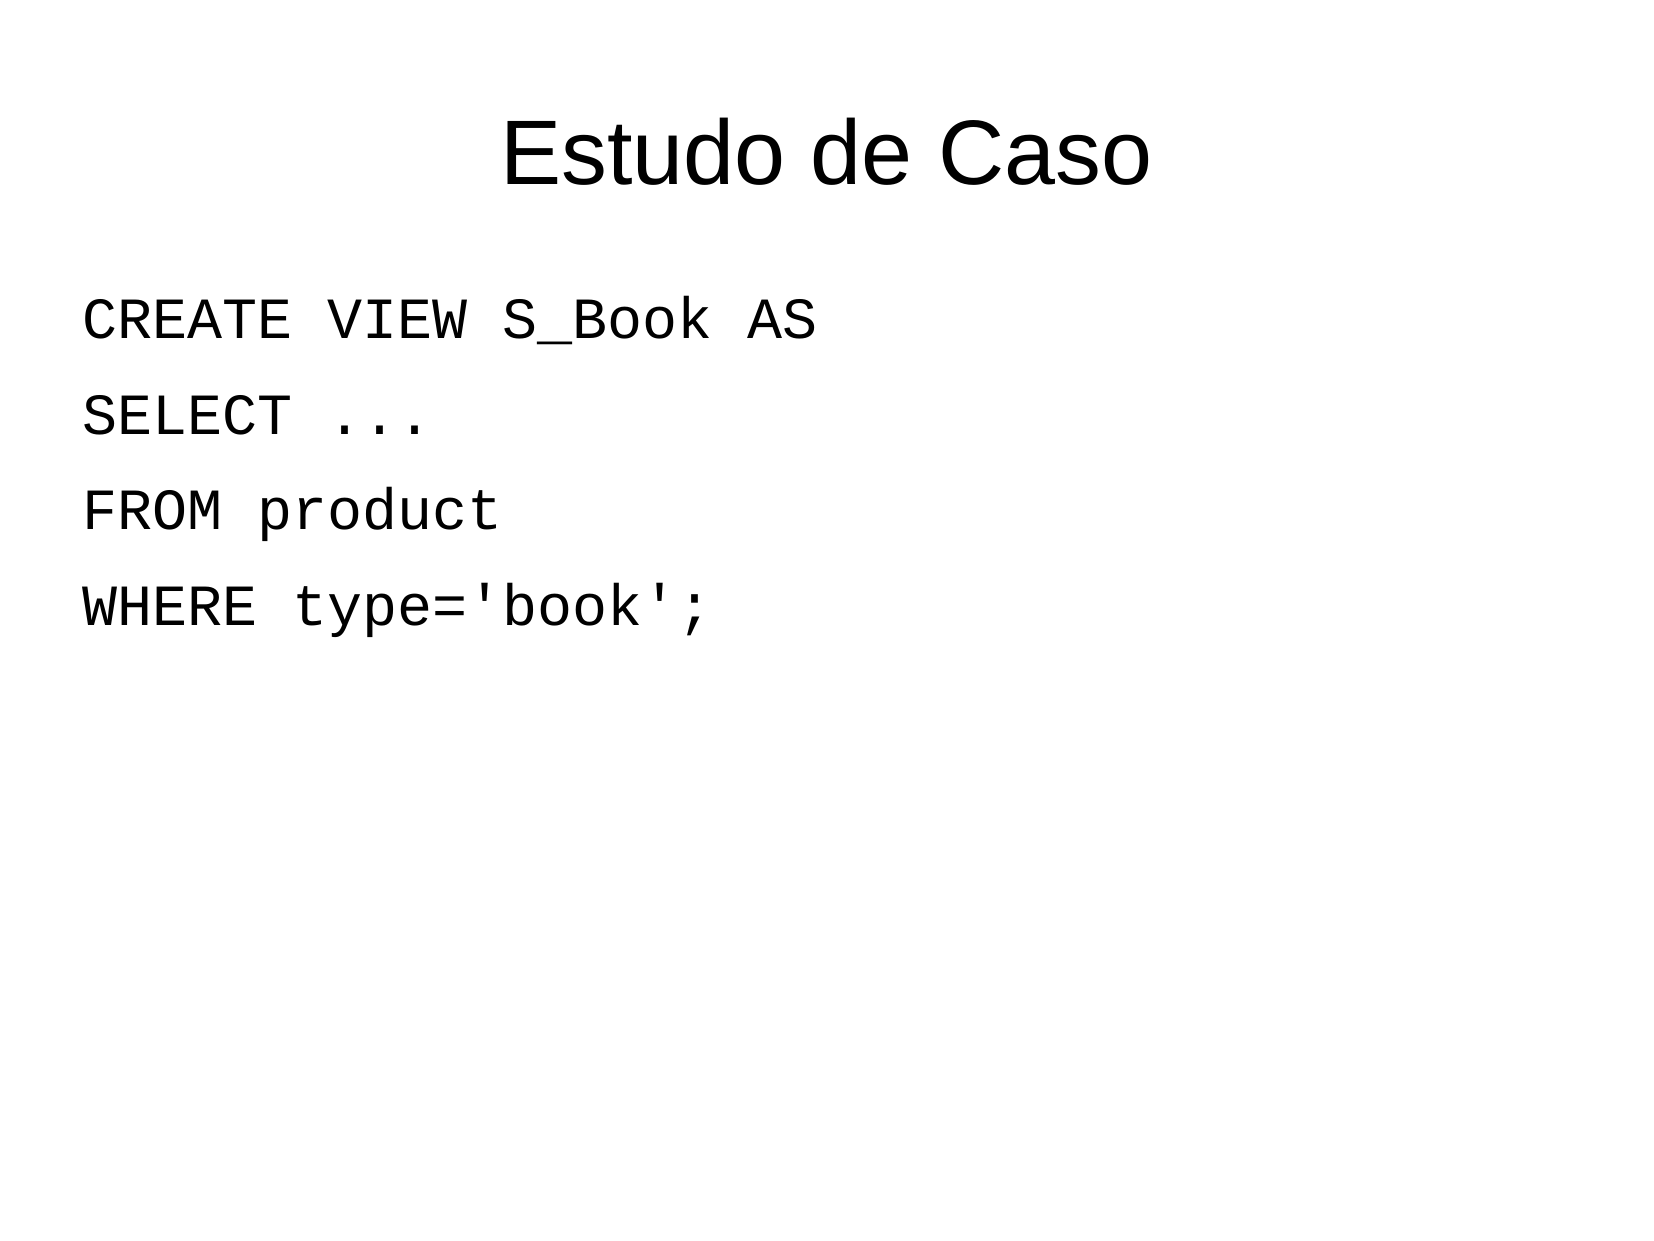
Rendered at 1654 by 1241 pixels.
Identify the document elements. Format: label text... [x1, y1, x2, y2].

title Estudo de Caso [82, 49, 1571, 257]
list CREATE VIEW S_Book AS SELECT ... FROM product WHERE type='book'; [82, 290, 1571, 1109]
